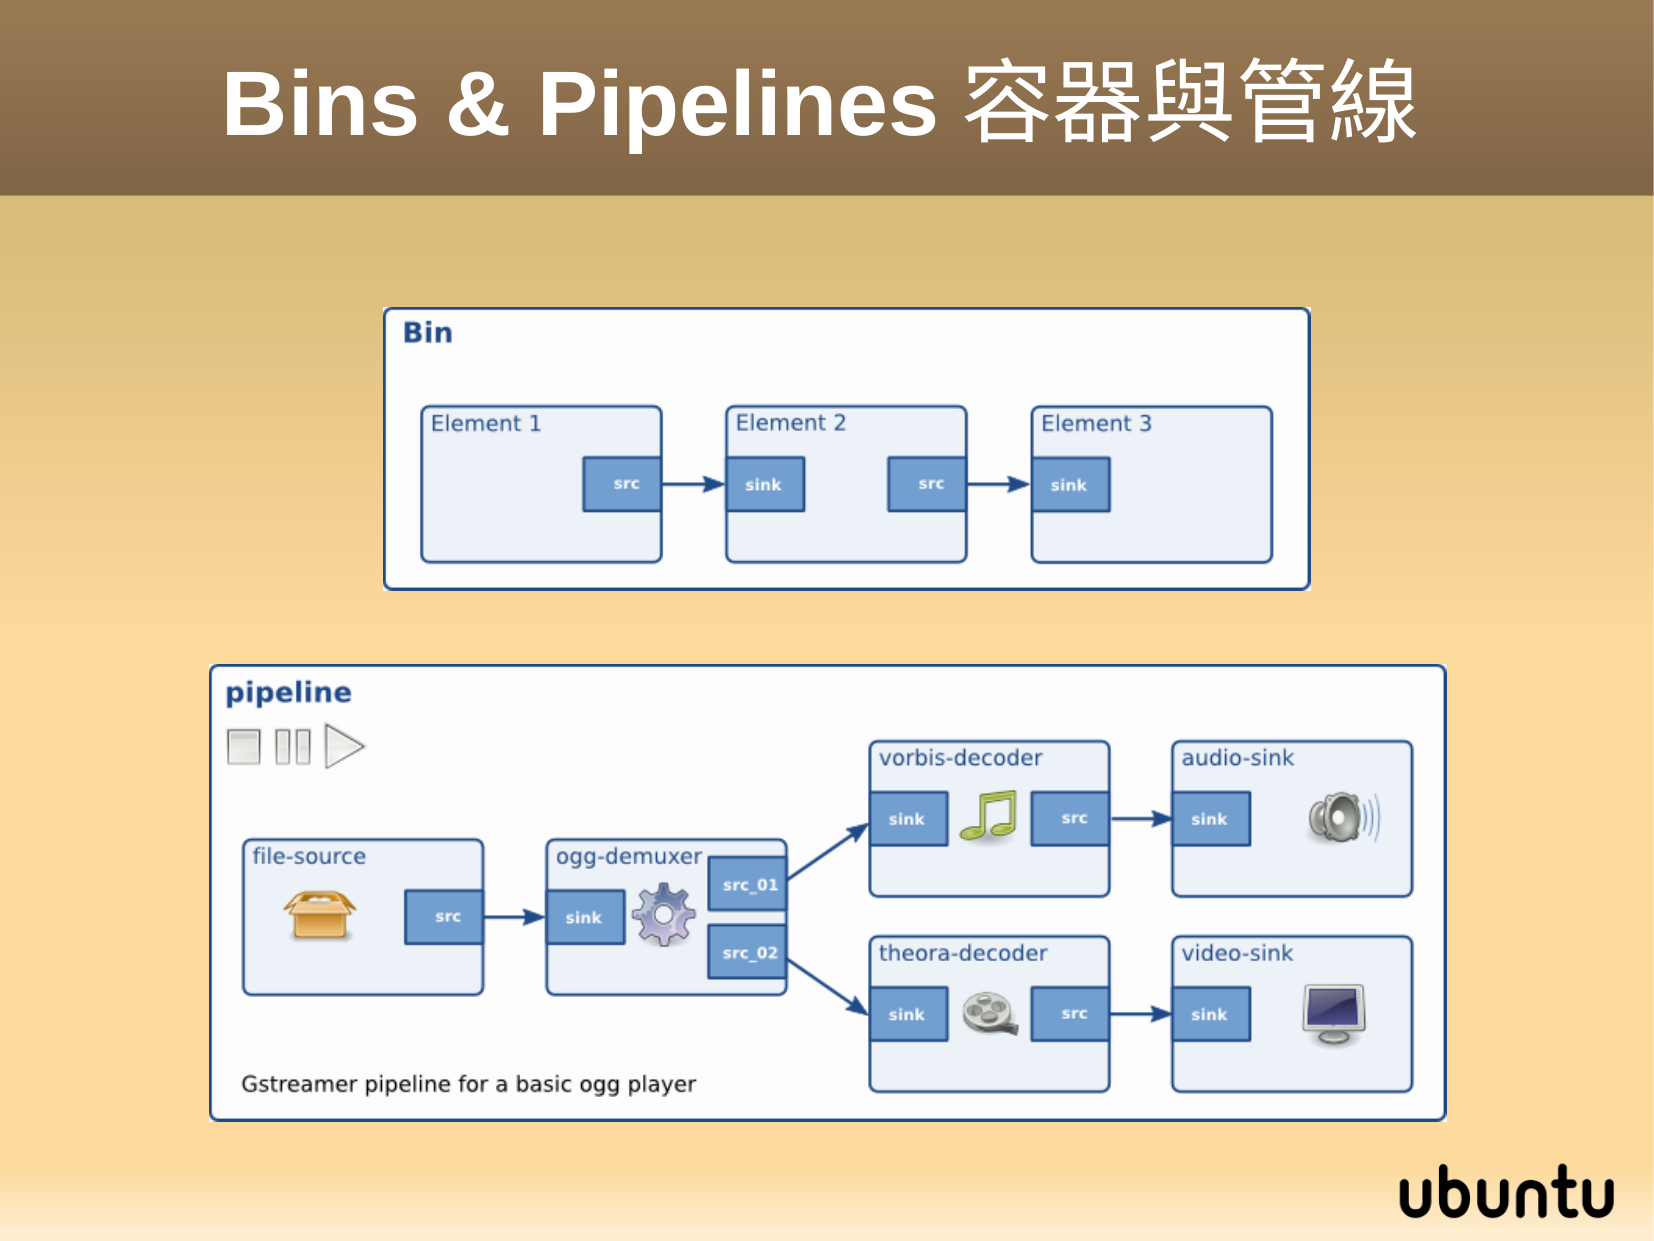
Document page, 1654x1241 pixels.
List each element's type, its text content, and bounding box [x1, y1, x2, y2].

picture [0, 0, 1654, 1241]
title Bins & Pipelines容器與管線 [76, 0, 1565, 208]
